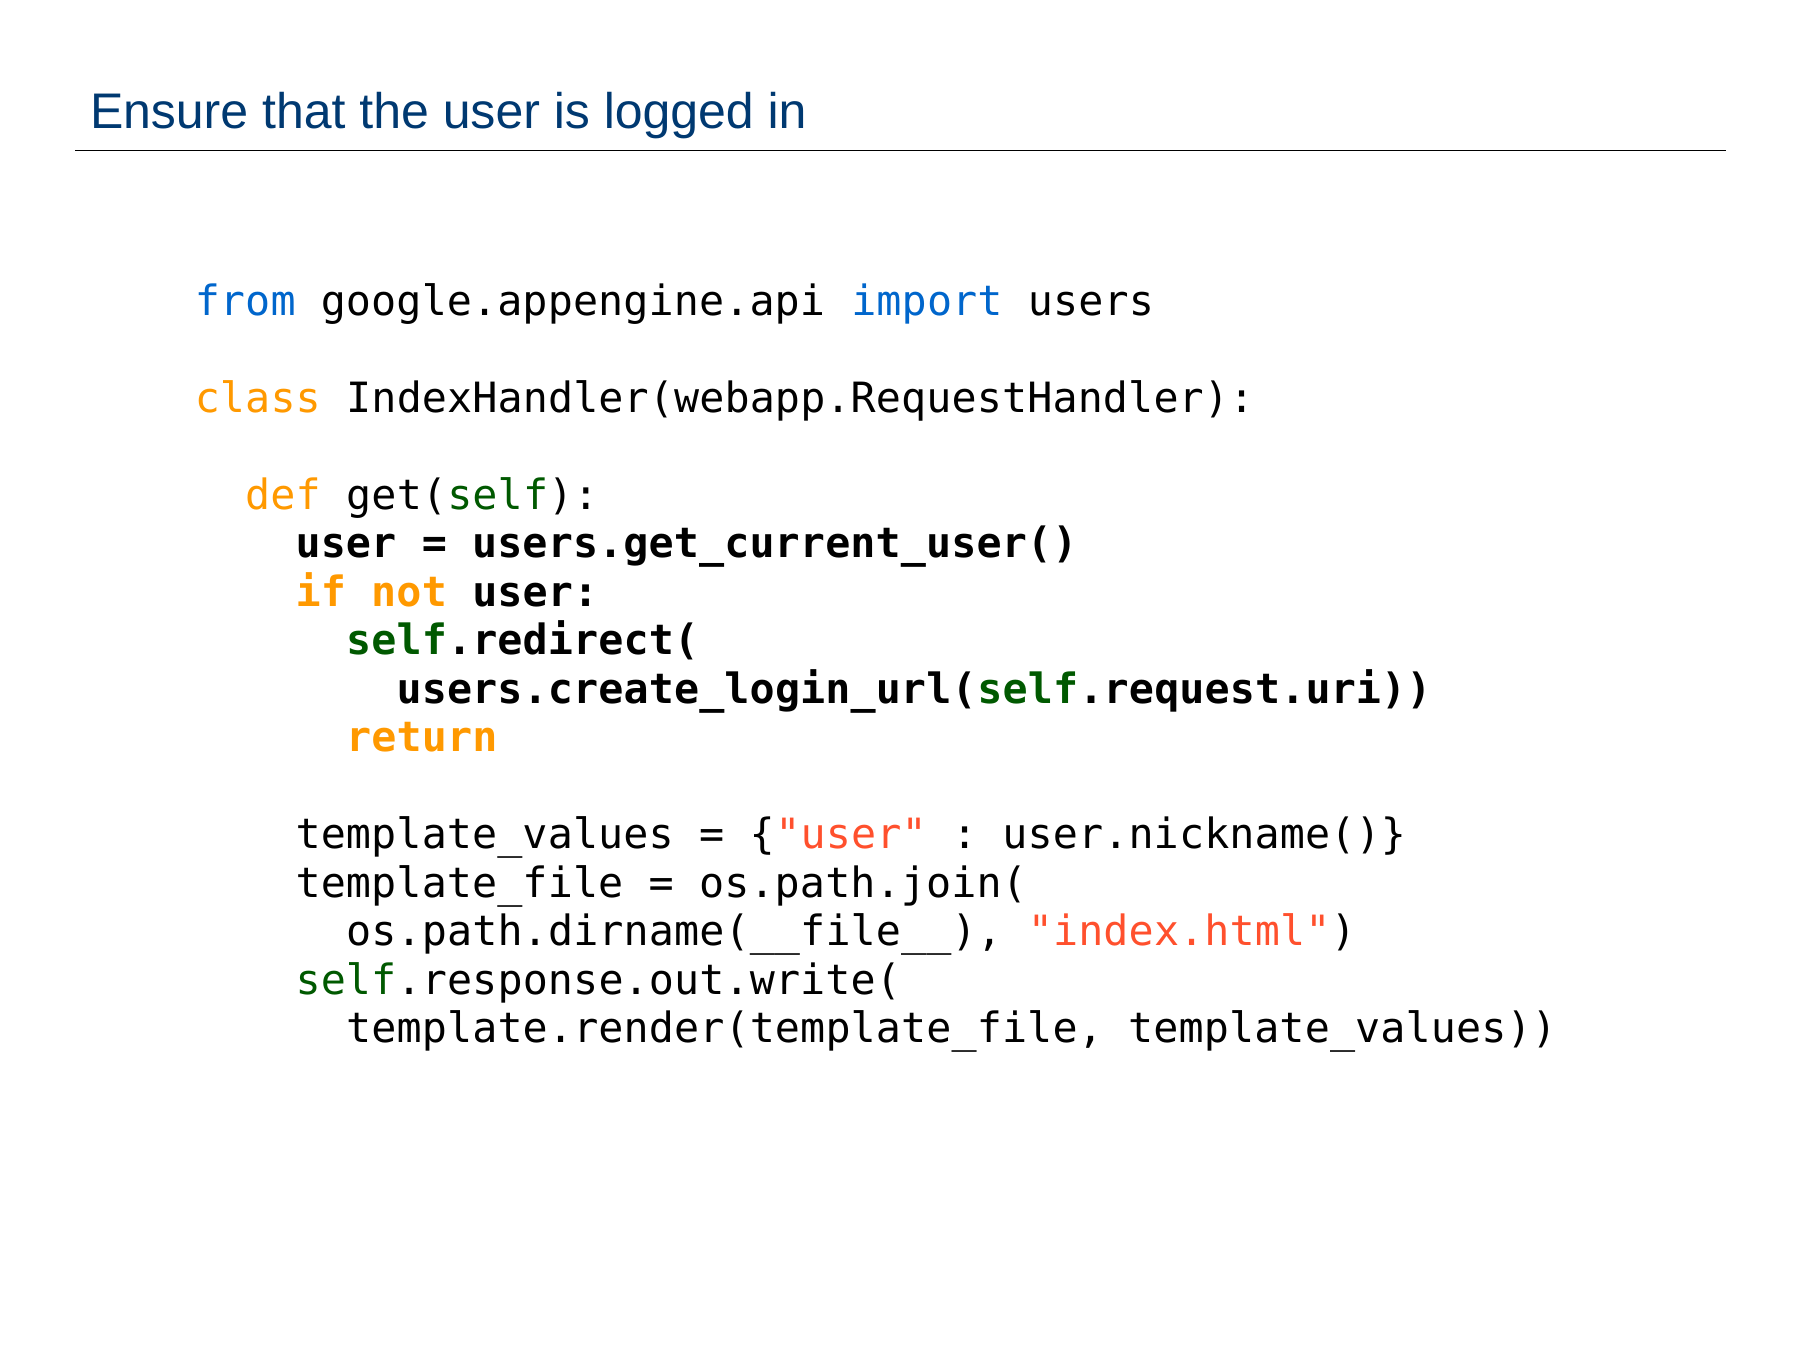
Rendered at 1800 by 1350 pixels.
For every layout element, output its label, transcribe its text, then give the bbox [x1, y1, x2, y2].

title Ensure that the user is logged in [90, 38, 1711, 147]
text_box from google.appengine.api import users class IndexHandler(webapp.RequestHandler): def get(self): user = users.get_current_user() if not user: self.redirect( users.create_login_url(self.request.uri)) return template_values = {"user" : user.nickname()} template_file = os.path.join( os.path.dirname(__file__), "index.html") self.response.out.write( template.render(template_file, template_values)) [179, 269, 1800, 1236]
